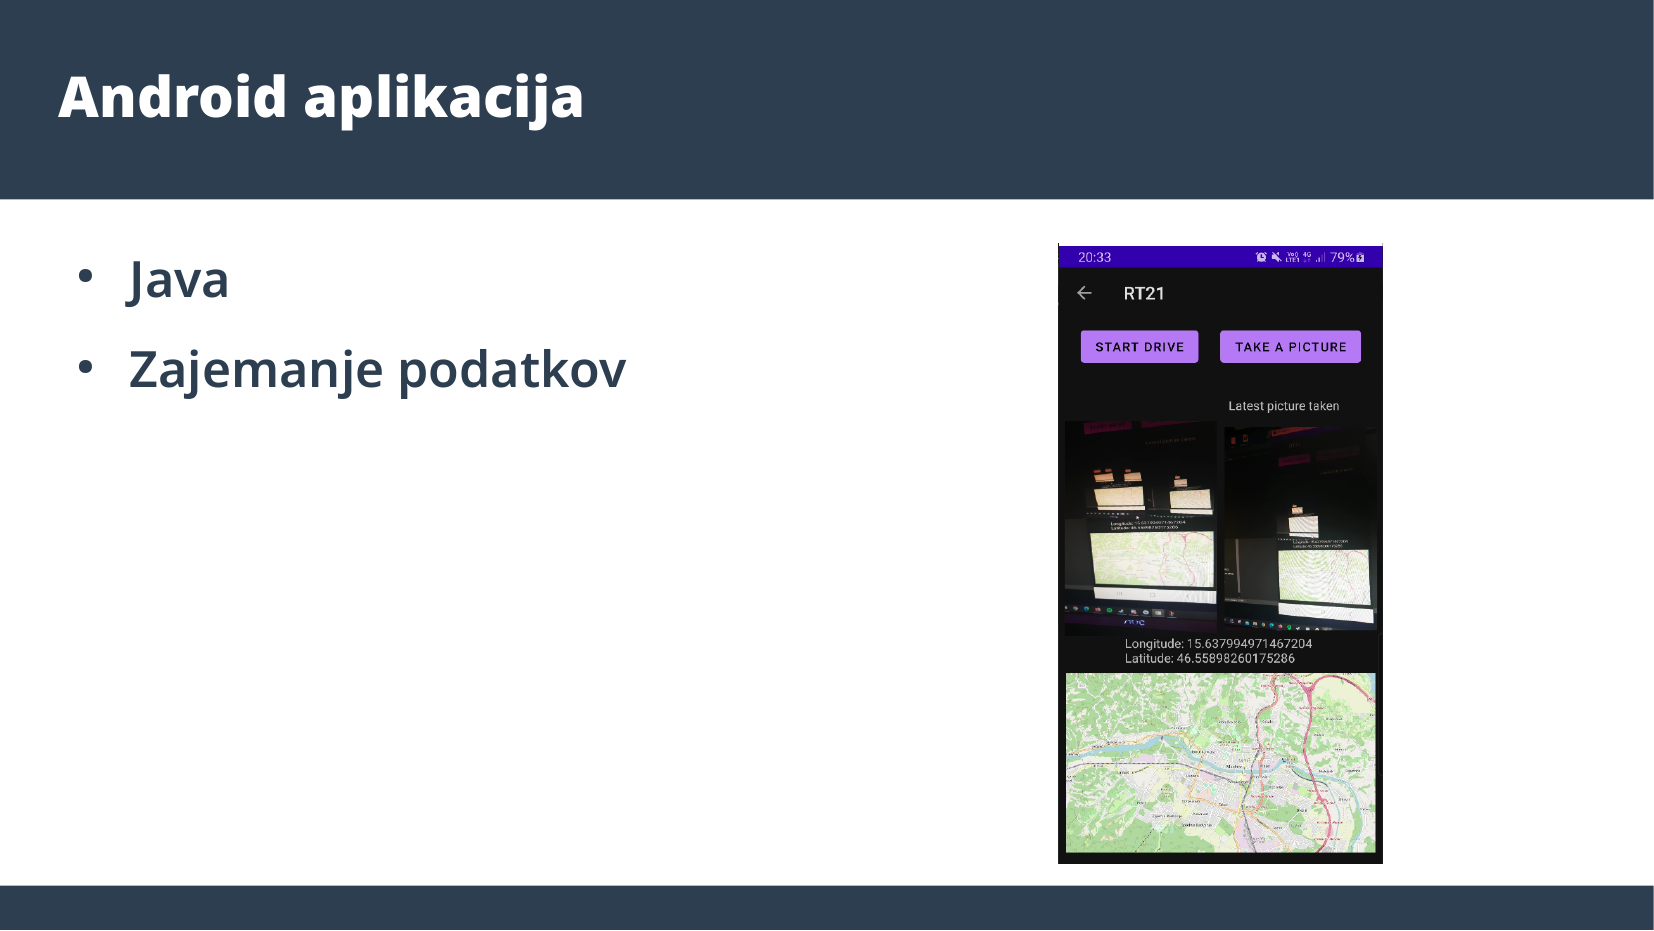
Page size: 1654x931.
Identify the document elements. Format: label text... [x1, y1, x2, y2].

title Android aplikacija [58, 36, 1595, 155]
picture [1058, 243, 1383, 864]
list Java Zajemanje podatkov [58, 243, 809, 864]
